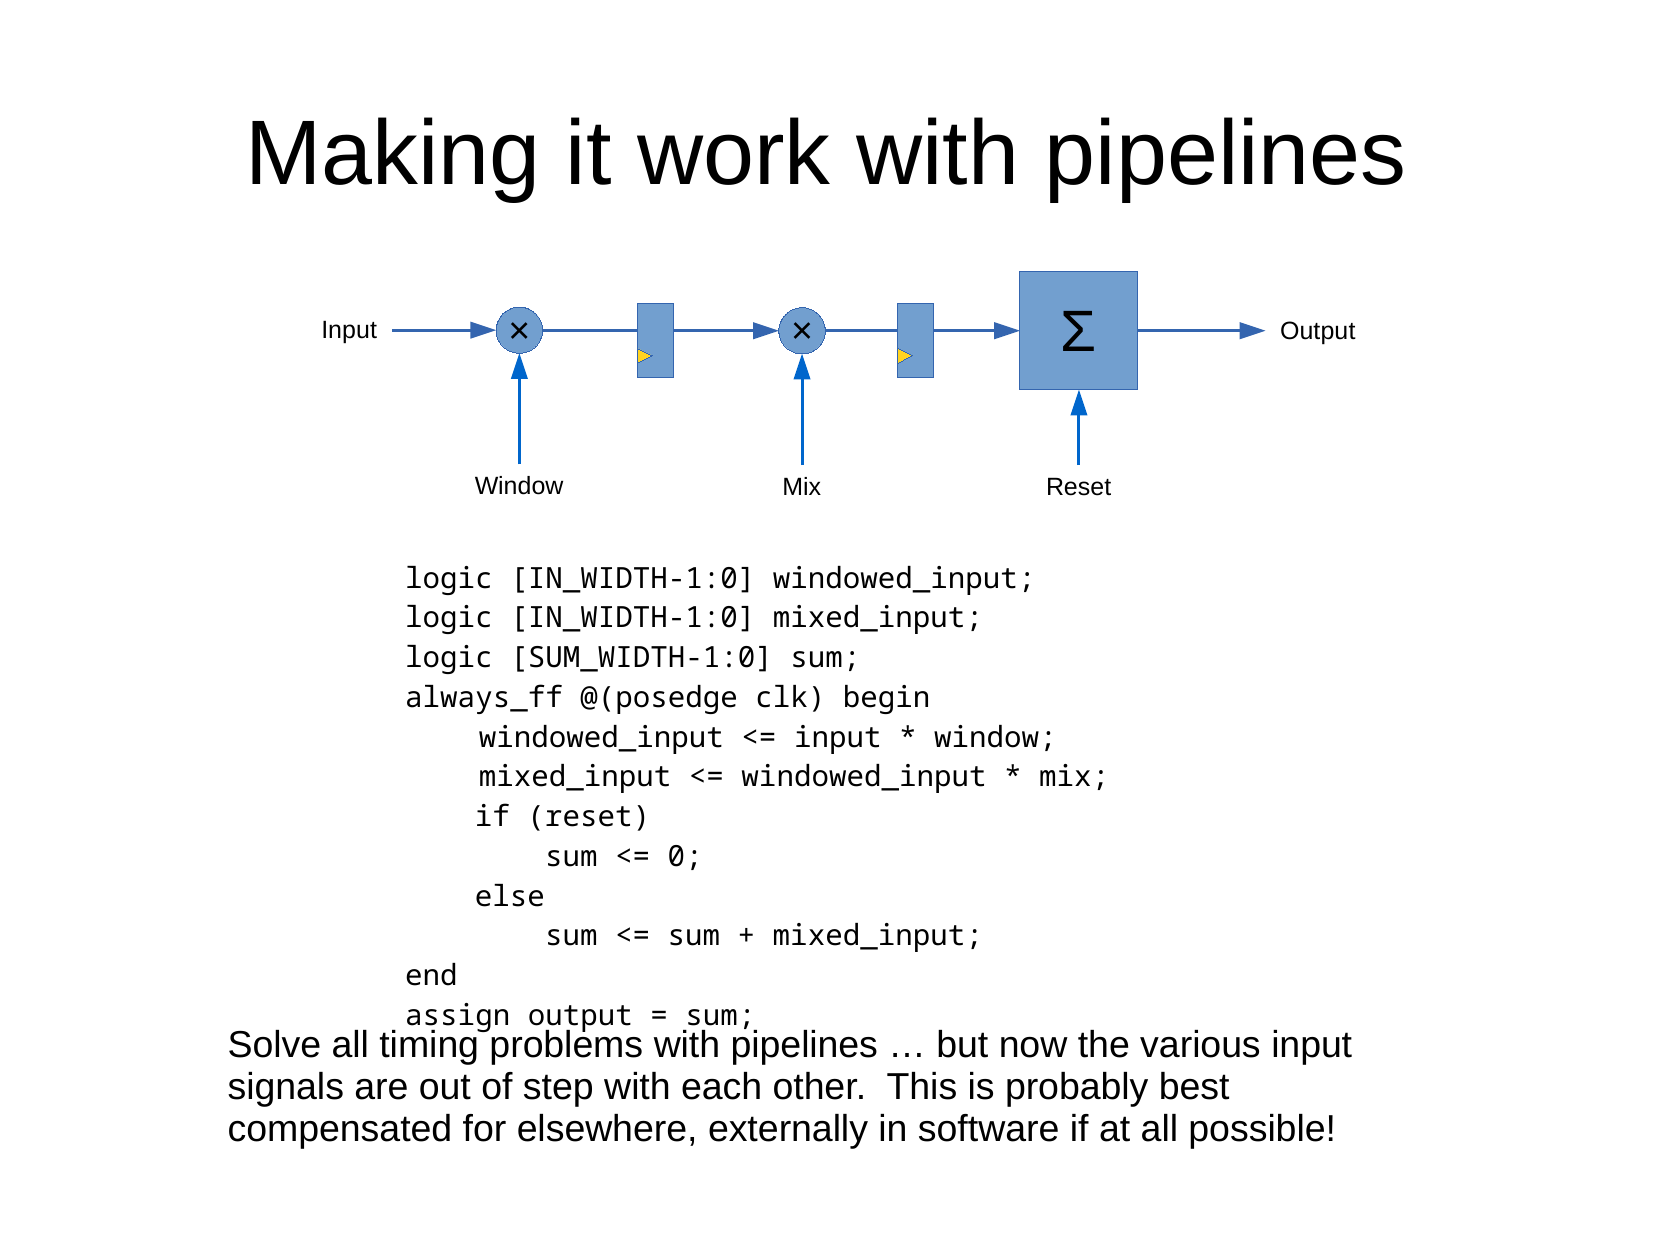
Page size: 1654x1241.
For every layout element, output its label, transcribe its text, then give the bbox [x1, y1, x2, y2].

text_box Output [1265, 309, 1371, 353]
text_box × [778, 307, 826, 354]
text_box [637, 303, 674, 378]
text_box Mix [767, 465, 837, 508]
title Making it work with pipelines [82, 49, 1571, 257]
text_box Solve all timing problems with pipelines … but now the various input signals are out of step with each other. This is probably best compensated for elsewhere, externally in software if at all possible! [212, 1015, 1453, 1158]
text_box Window [460, 464, 579, 508]
text_box Σ [1019, 271, 1138, 390]
text_box Reset [1031, 465, 1127, 508]
text_box × [496, 307, 543, 354]
text_box logic [IN_WIDTH-1:0] windowed_input; logic [IN_WIDTH-1:0] mixed_input; logic [SUM_WIDTH-1:0] sum; always_ff @(posedge clk) begin windowed_input <= input * window; mixed_input <= windowed_input * mix; if (reset) sum <= 0; else sum <= sum + mixed_input; end assign output = sum; [390, 549, 1125, 976]
text_box [897, 303, 934, 378]
text_box Input [306, 308, 392, 352]
